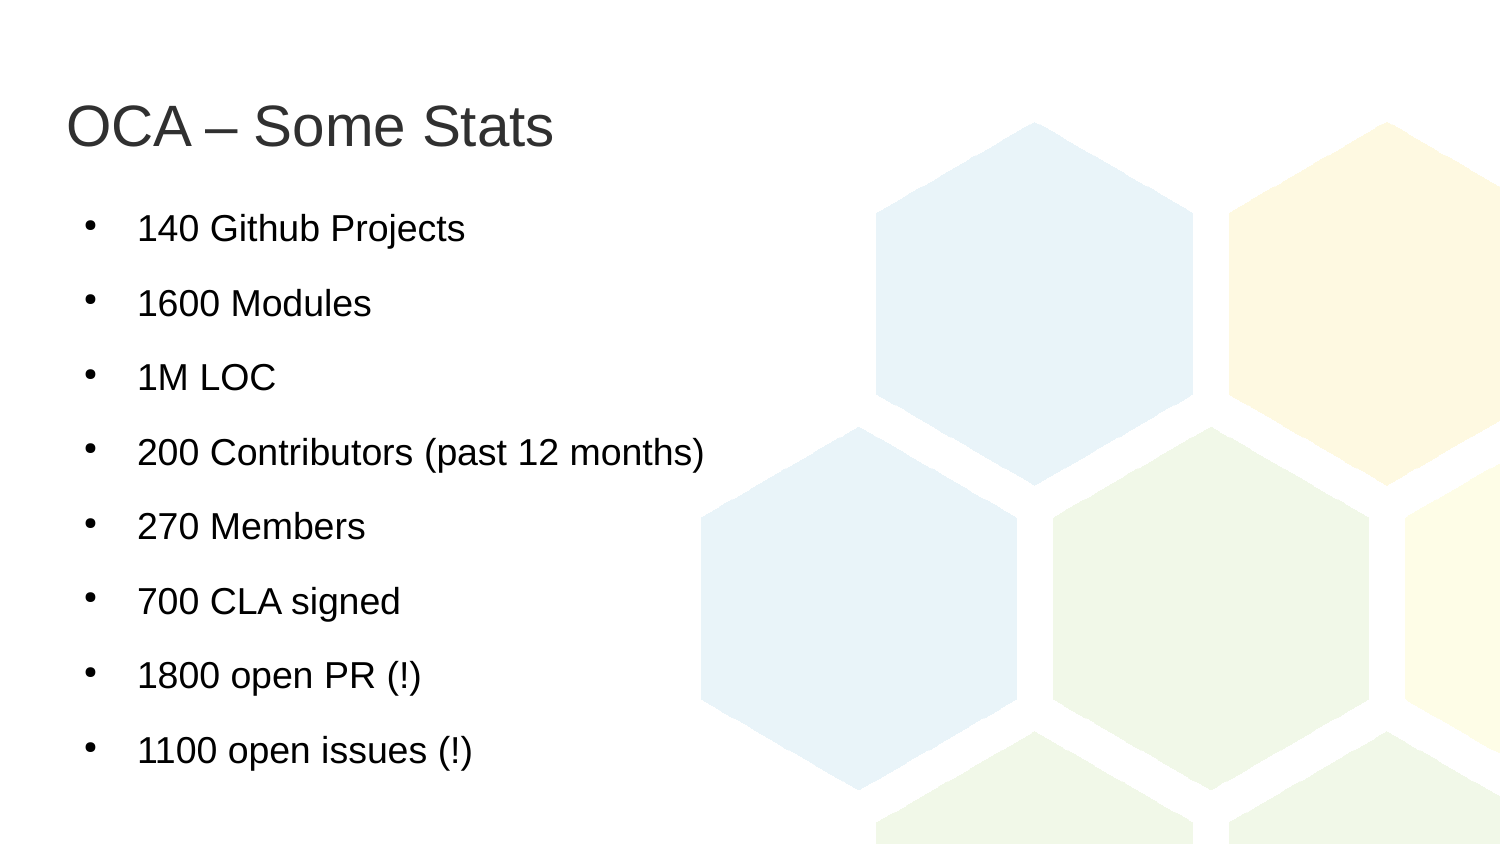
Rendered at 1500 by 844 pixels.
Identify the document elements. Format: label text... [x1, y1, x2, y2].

list 140 Github Projects 1600 Modules 1M LOC 200 Contributors (past 12 months) 270 Members 700 CLA signed 1800 open PR (!) 1100 open issues (!) [51, 189, 1411, 763]
title OCA – Some Stats [51, 72, 1449, 167]
picture [0, 0, 1500, 844]
